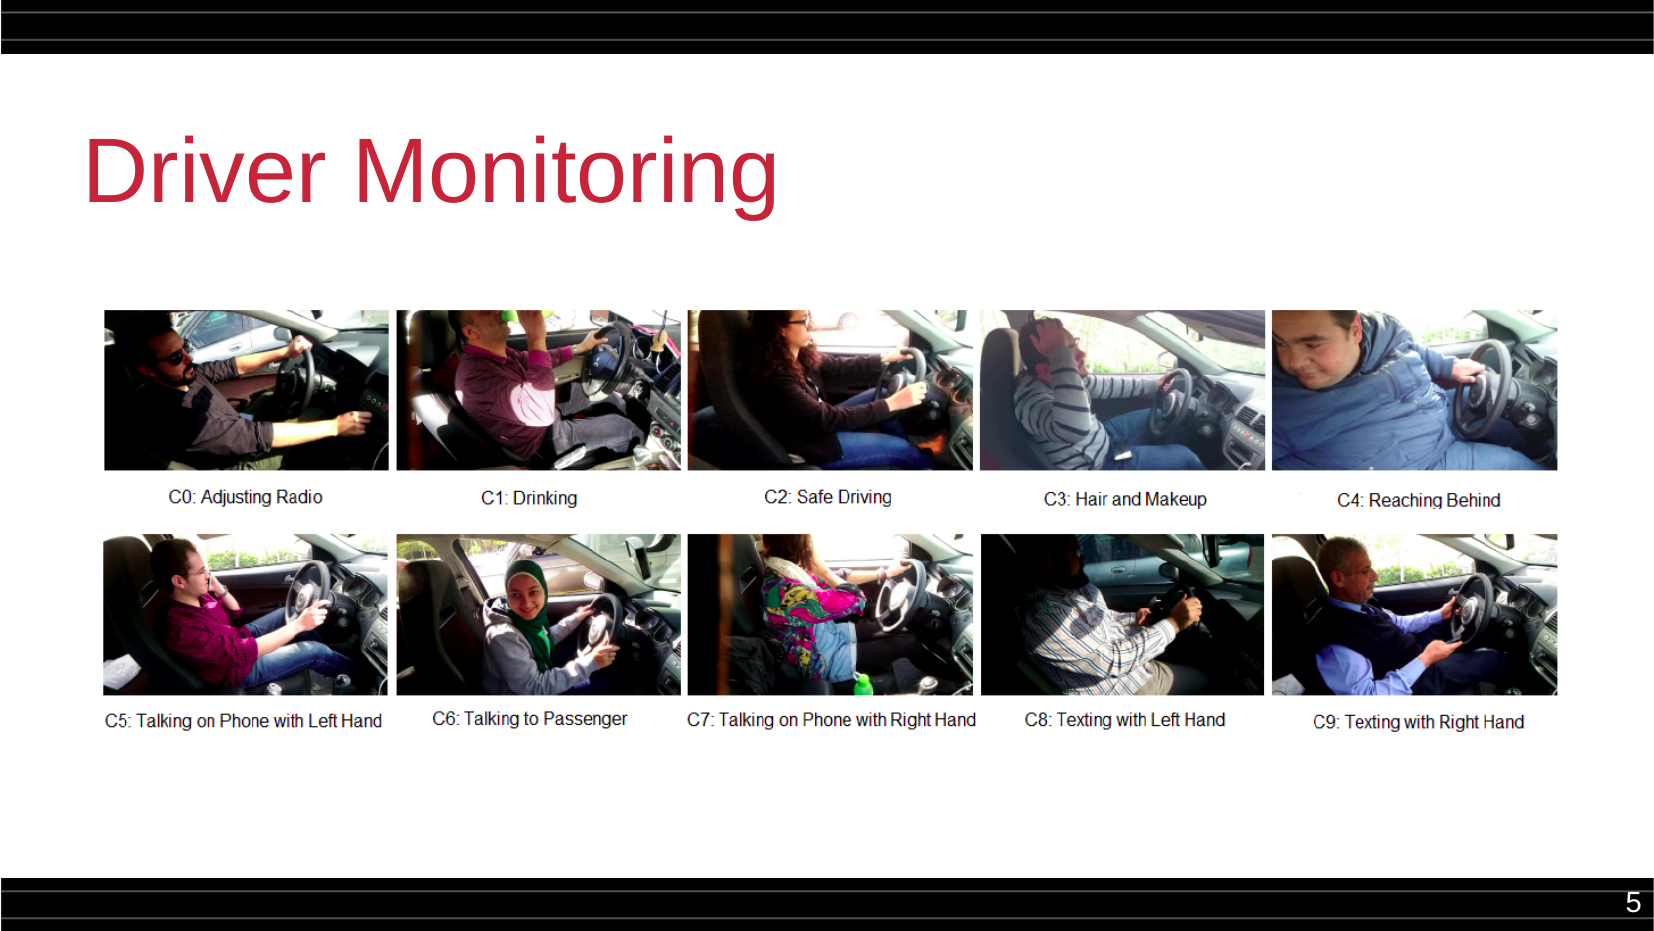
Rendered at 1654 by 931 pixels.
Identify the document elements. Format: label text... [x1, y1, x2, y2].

picture [1, 878, 1654, 931]
picture [82, 281, 1571, 747]
picture [1, 0, 1654, 54]
title Driver Monitoring [82, 92, 1571, 249]
